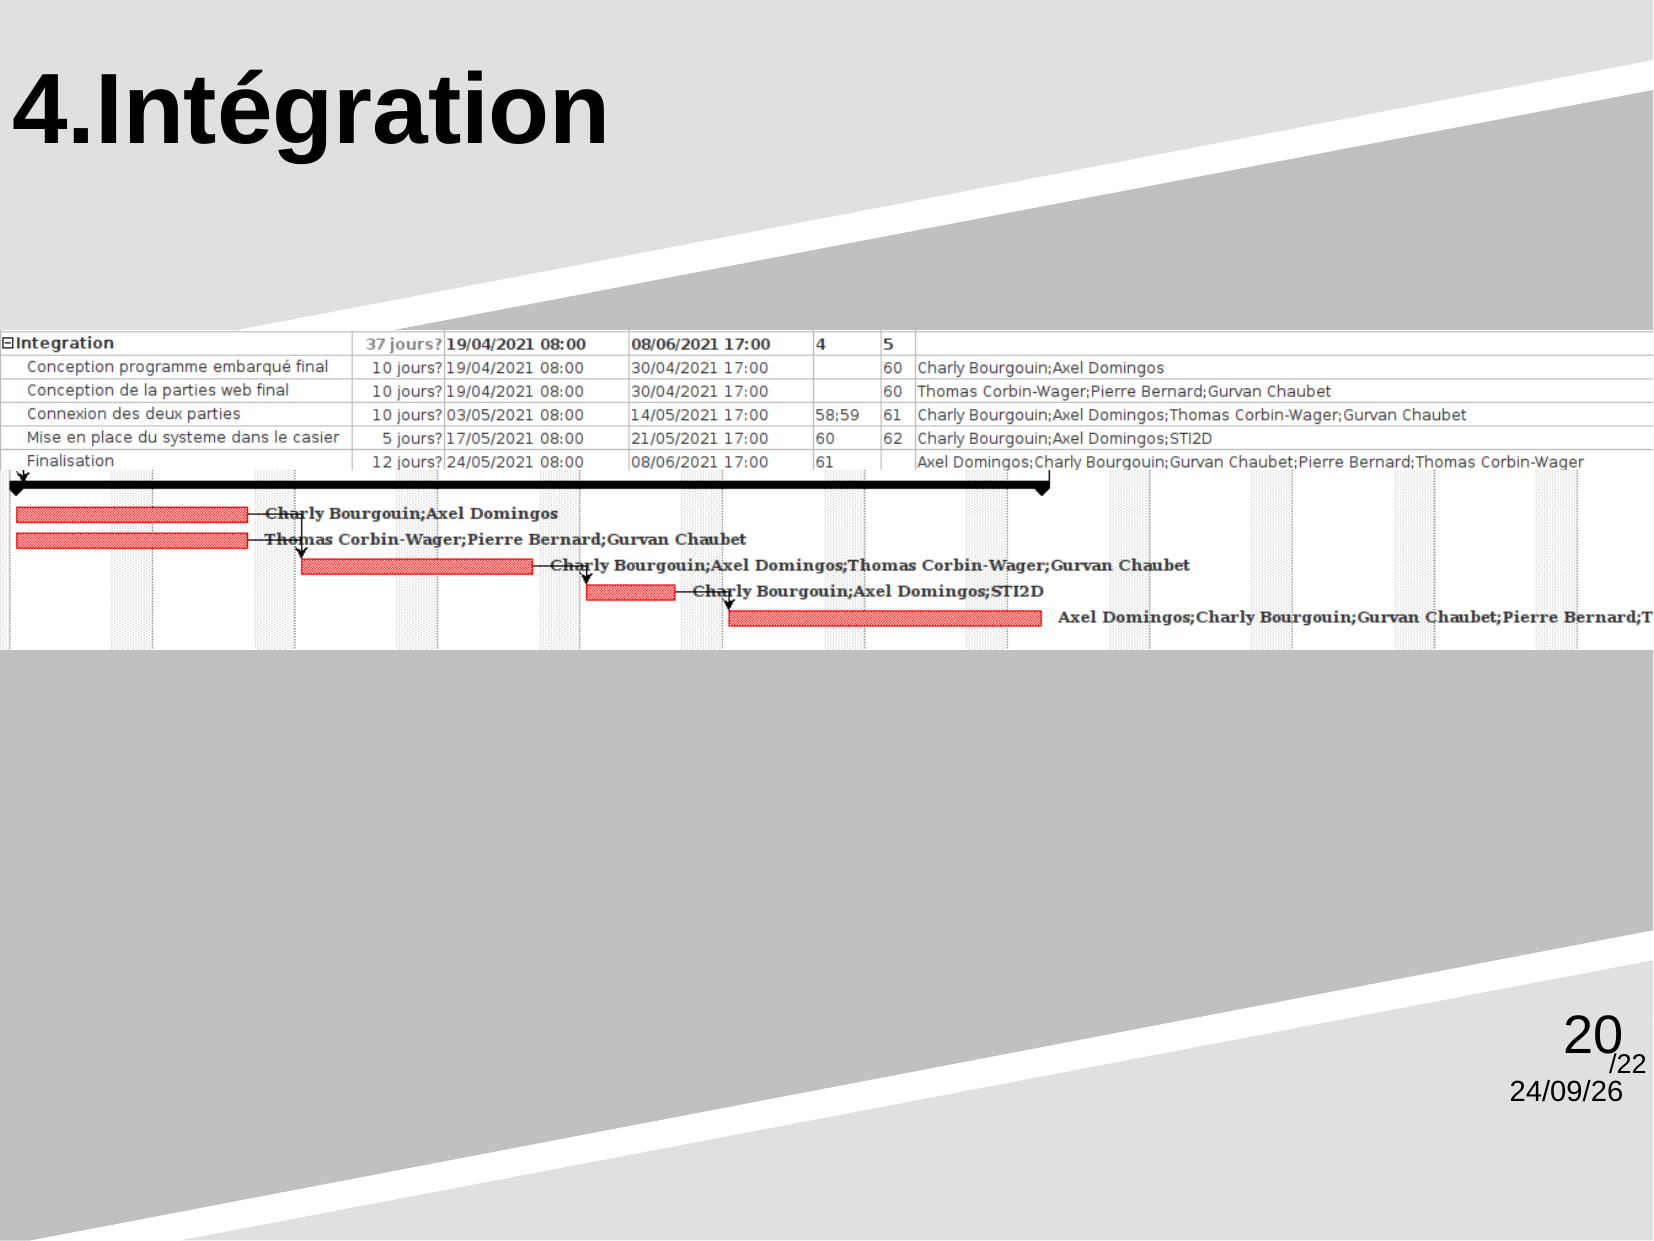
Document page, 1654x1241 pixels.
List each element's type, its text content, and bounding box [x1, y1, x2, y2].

text_box /22 [1594, 1041, 1653, 1087]
title 4.Intégration [12, 5, 1501, 213]
picture [0, 330, 1653, 650]
